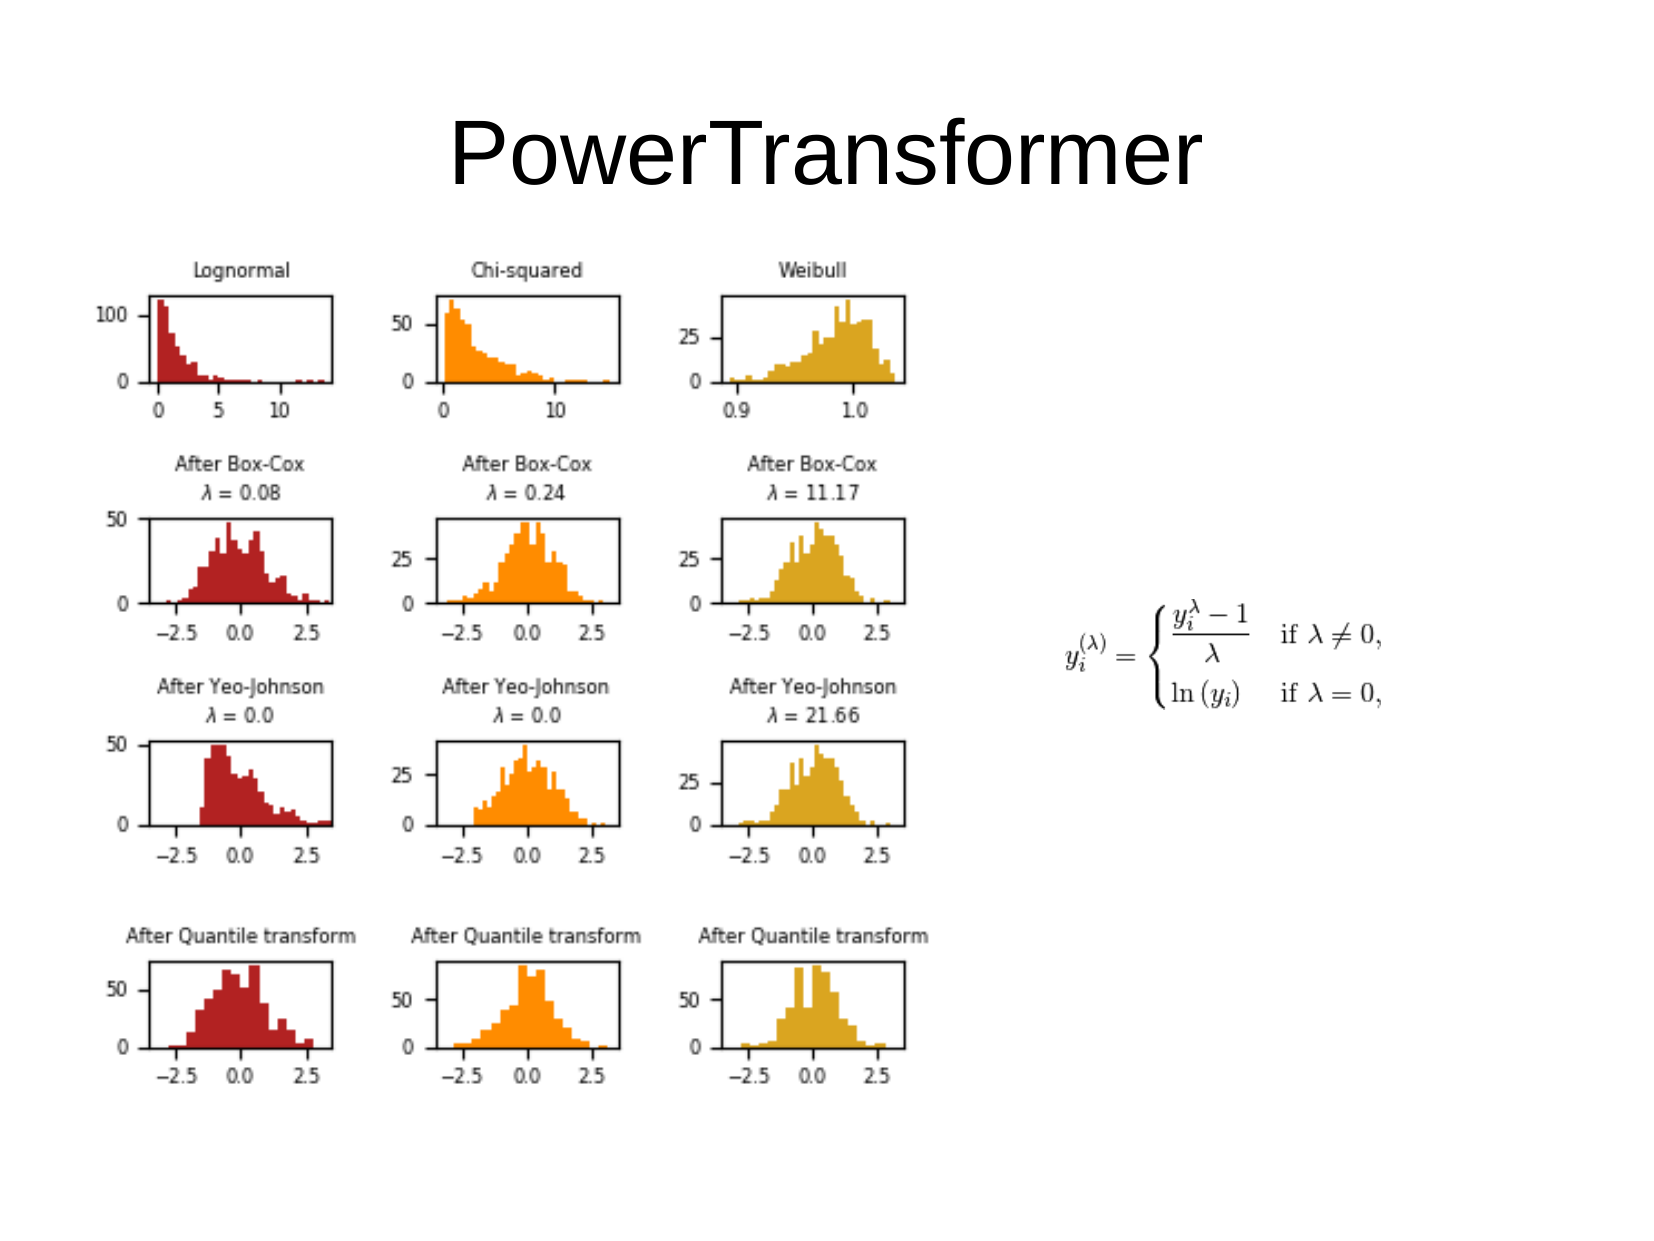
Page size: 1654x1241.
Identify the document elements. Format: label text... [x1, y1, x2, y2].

picture [1065, 599, 1381, 710]
title PowerTransformer [82, 49, 1571, 257]
picture [60, 230, 960, 1126]
